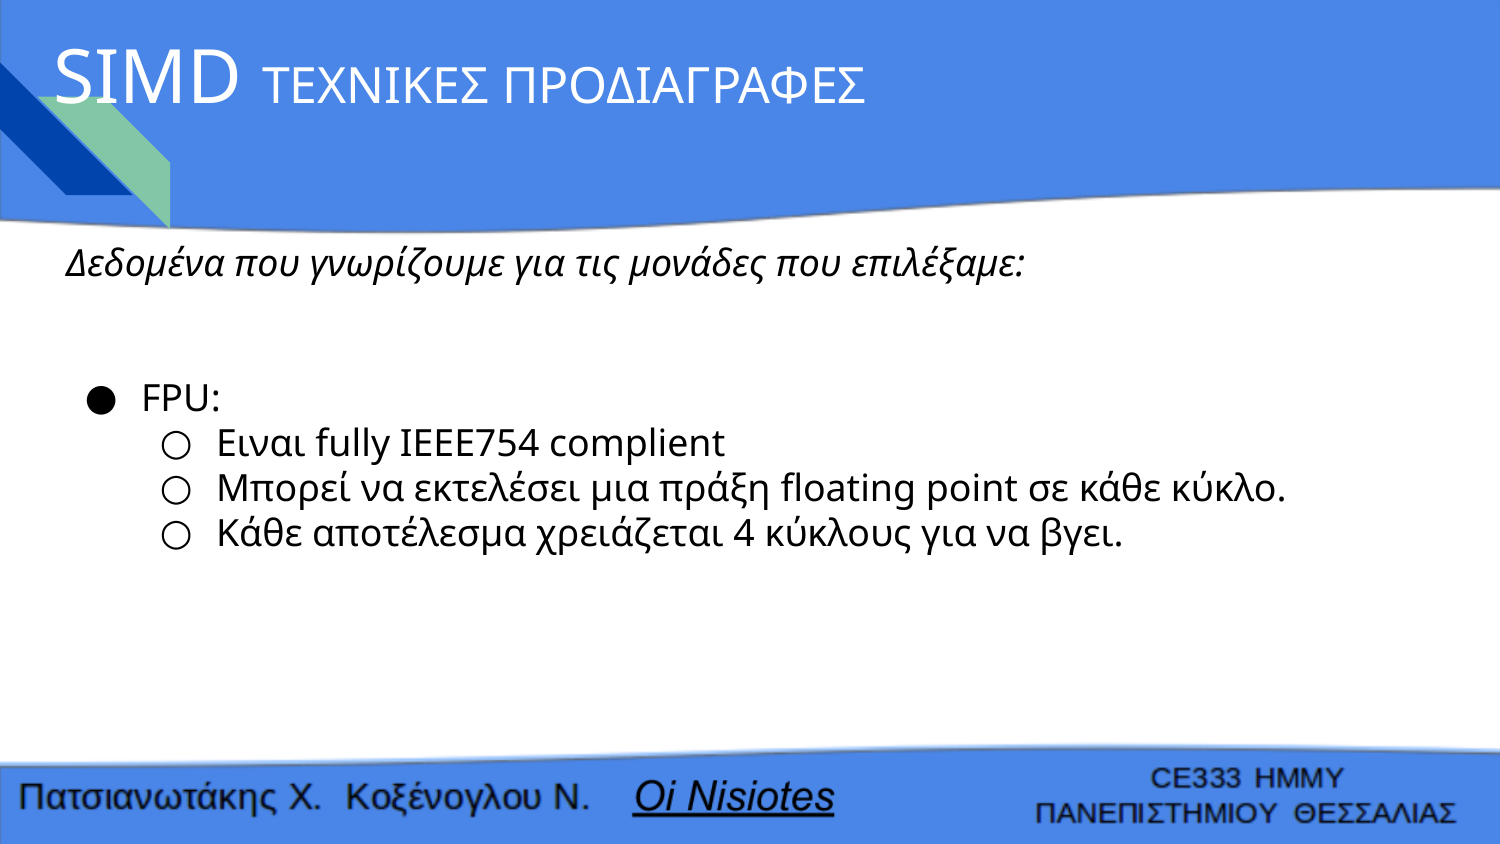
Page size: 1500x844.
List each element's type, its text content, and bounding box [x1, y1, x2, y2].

picture [612, 94, 629, 99]
title SIMD ΤΕΧΝΙΚΕΣ ΠΡΟΔΙΑΓΡΑΦΕΣ [38, 0, 1437, 94]
picture [0, 0, 1500, 844]
picture [578, 94, 597, 100]
list Δεδομένα που γνωρίζουμε για τις μονάδες που επιλέξαμε: FPU: Ειναι fully IEEE754 complient Μπορεί να εκτελέσει μια πράξη floating point σε κάθε κύκλο. Κάθε αποτέλεσμα χρειάζεται 4 κύκλους για να βγει. [51, 223, 1449, 785]
